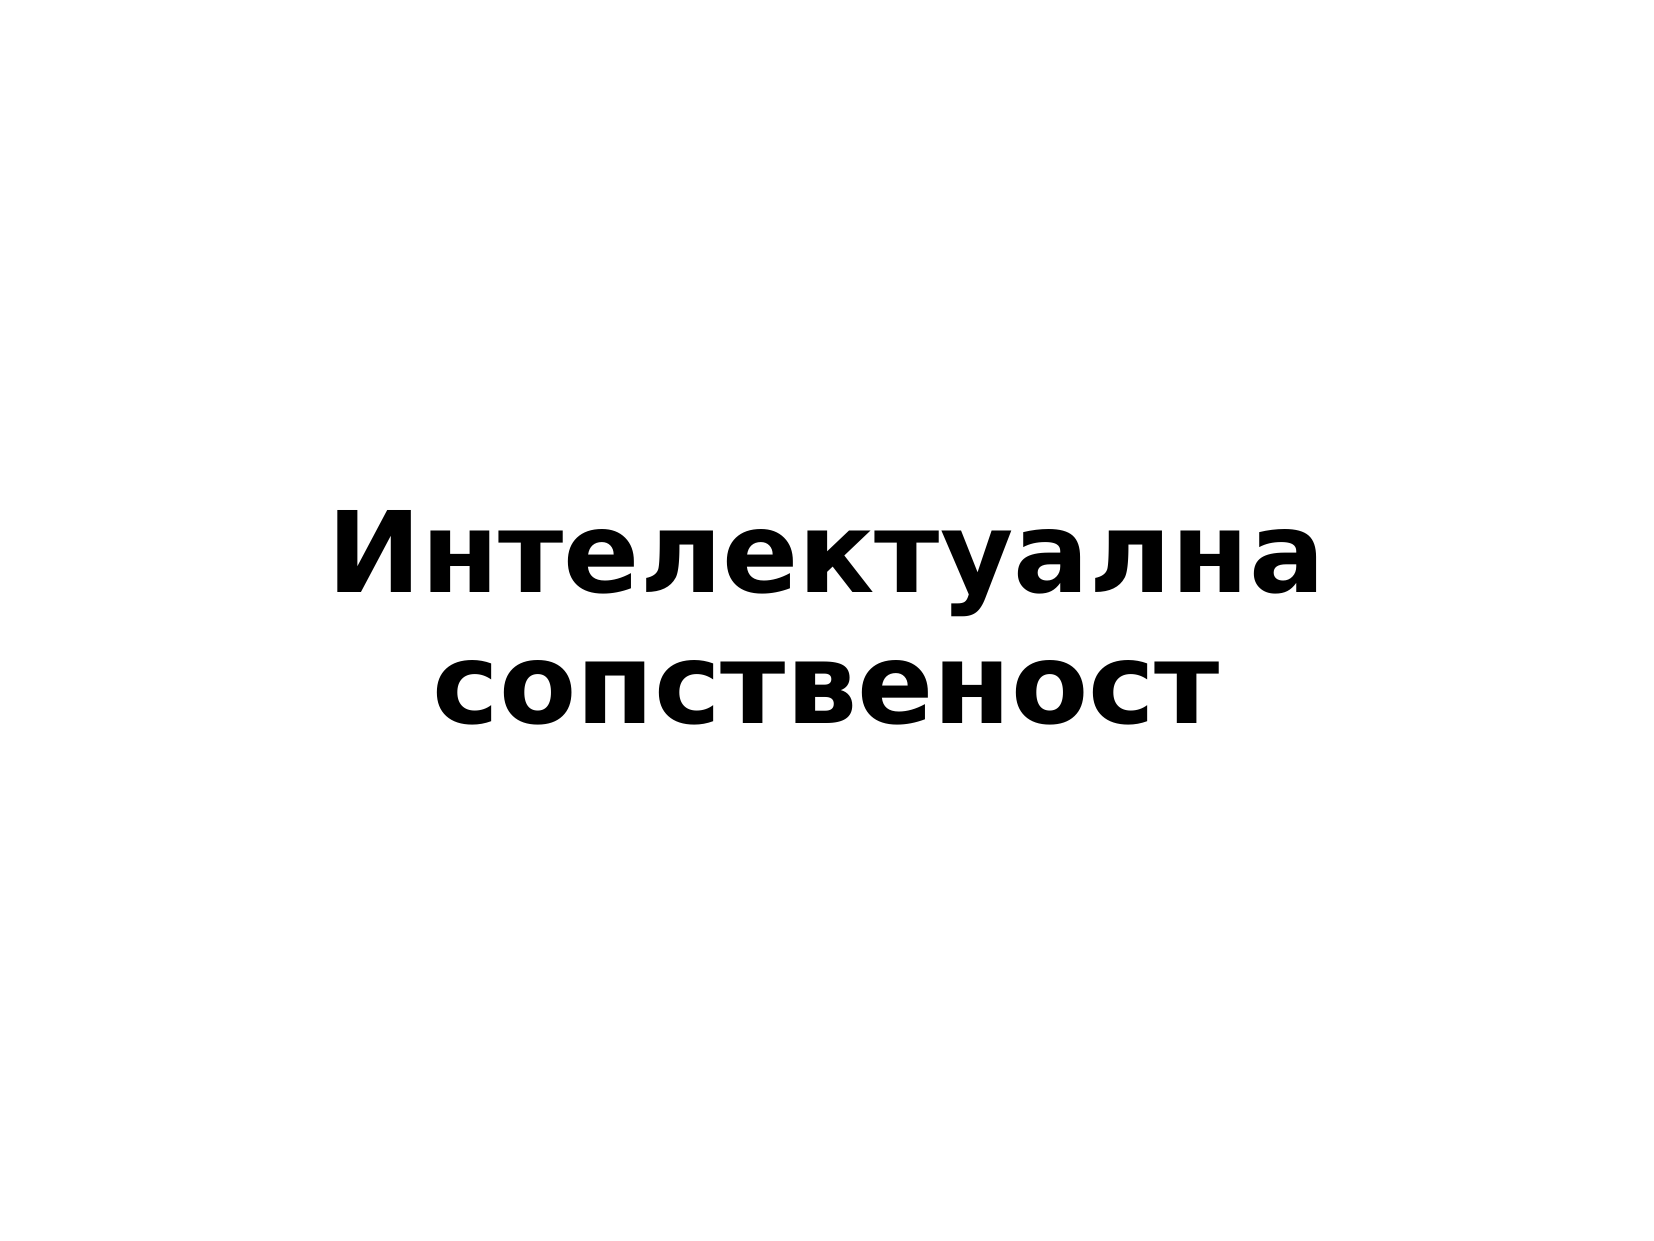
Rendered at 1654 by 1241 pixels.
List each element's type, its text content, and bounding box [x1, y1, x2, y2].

subtitle Интелектуална сопственост [0, 0, 1654, 1238]
